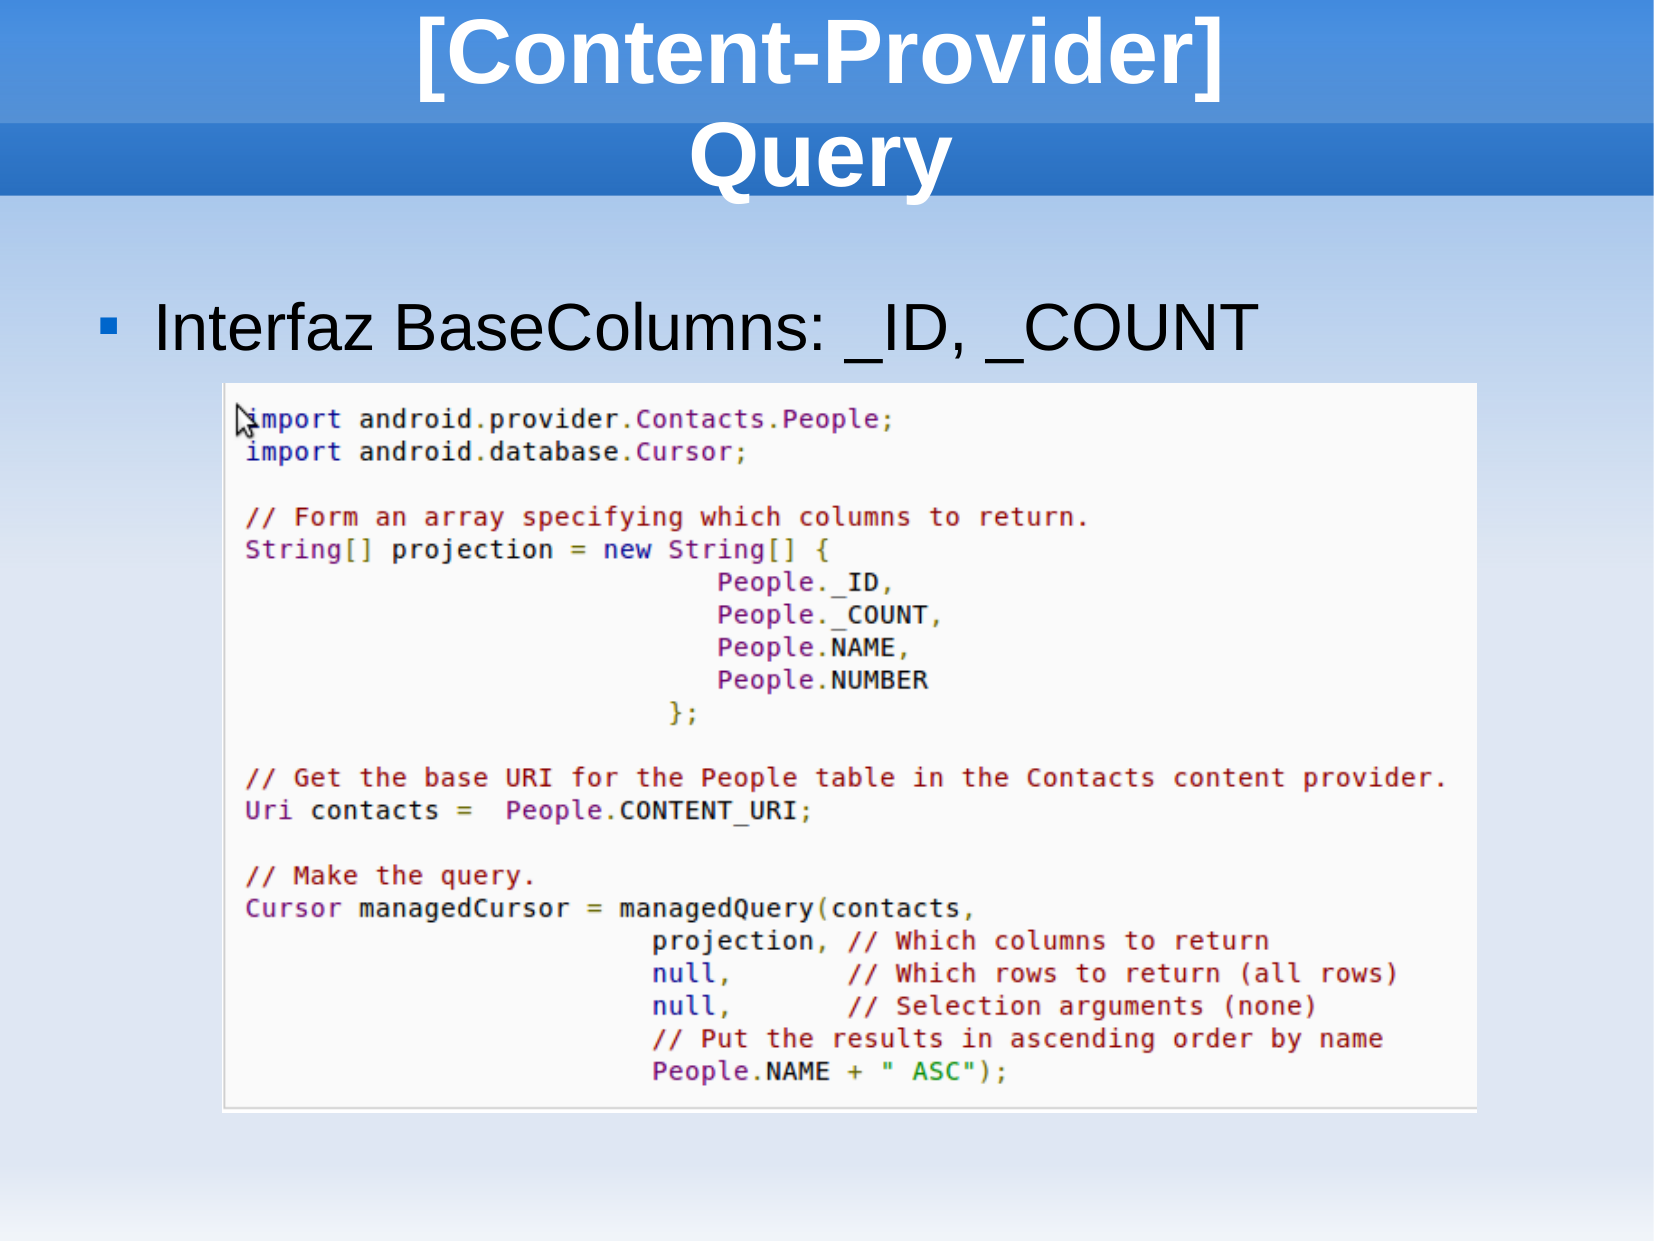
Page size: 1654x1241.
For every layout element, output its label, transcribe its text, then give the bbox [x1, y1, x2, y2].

picture [0, 0, 1654, 1241]
list Interfaz BaseColumns: _ID, _COUNT [82, 290, 1571, 1109]
title [Content-Provider] Query [76, 0, 1565, 208]
